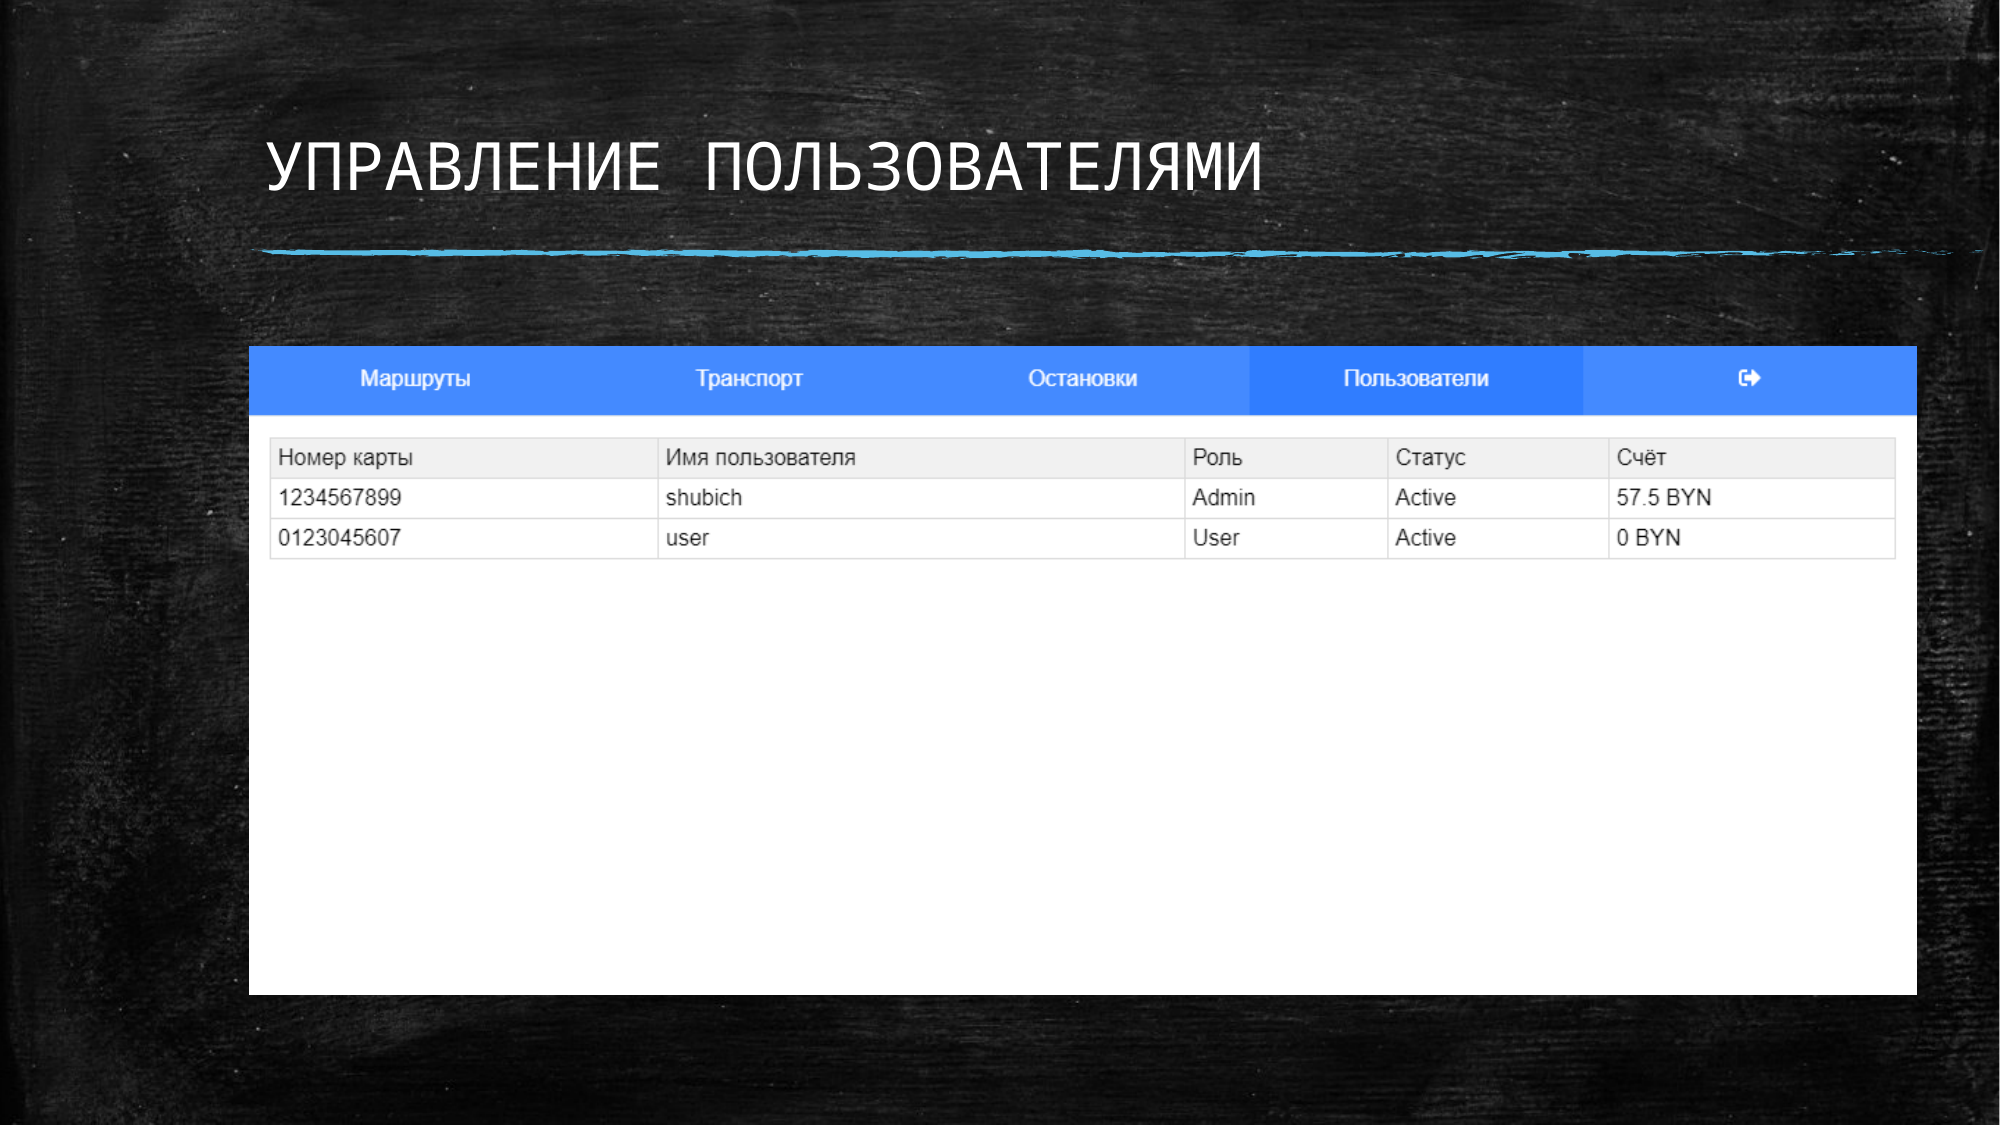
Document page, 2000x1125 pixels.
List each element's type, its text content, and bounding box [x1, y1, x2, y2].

title УПРАВЛЕНИЕ ПОЛЬЗОВАТЕЛЯМИ [249, 45, 1750, 213]
picture [249, 346, 1917, 995]
